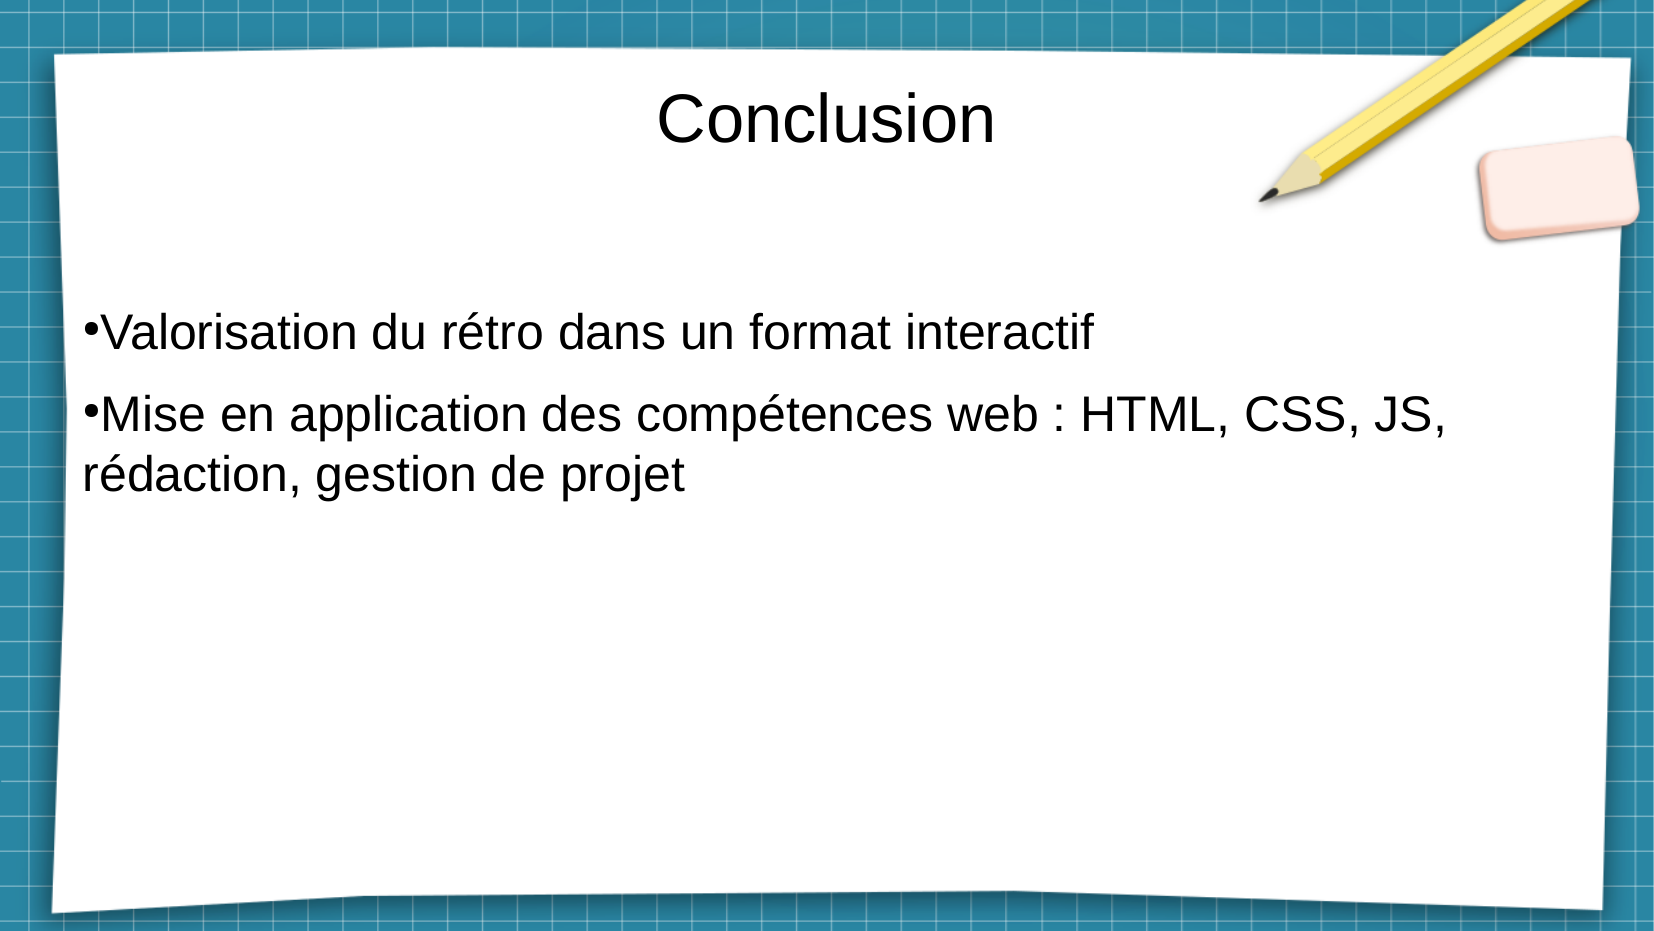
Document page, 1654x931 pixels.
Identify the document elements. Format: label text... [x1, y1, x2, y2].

list Valorisation du rétro dans un format interactif Mise en application des compétences web : HTML, CSS, JS, rédaction, gestion de projet [82, 217, 1571, 758]
title Conclusion [82, 37, 1571, 193]
